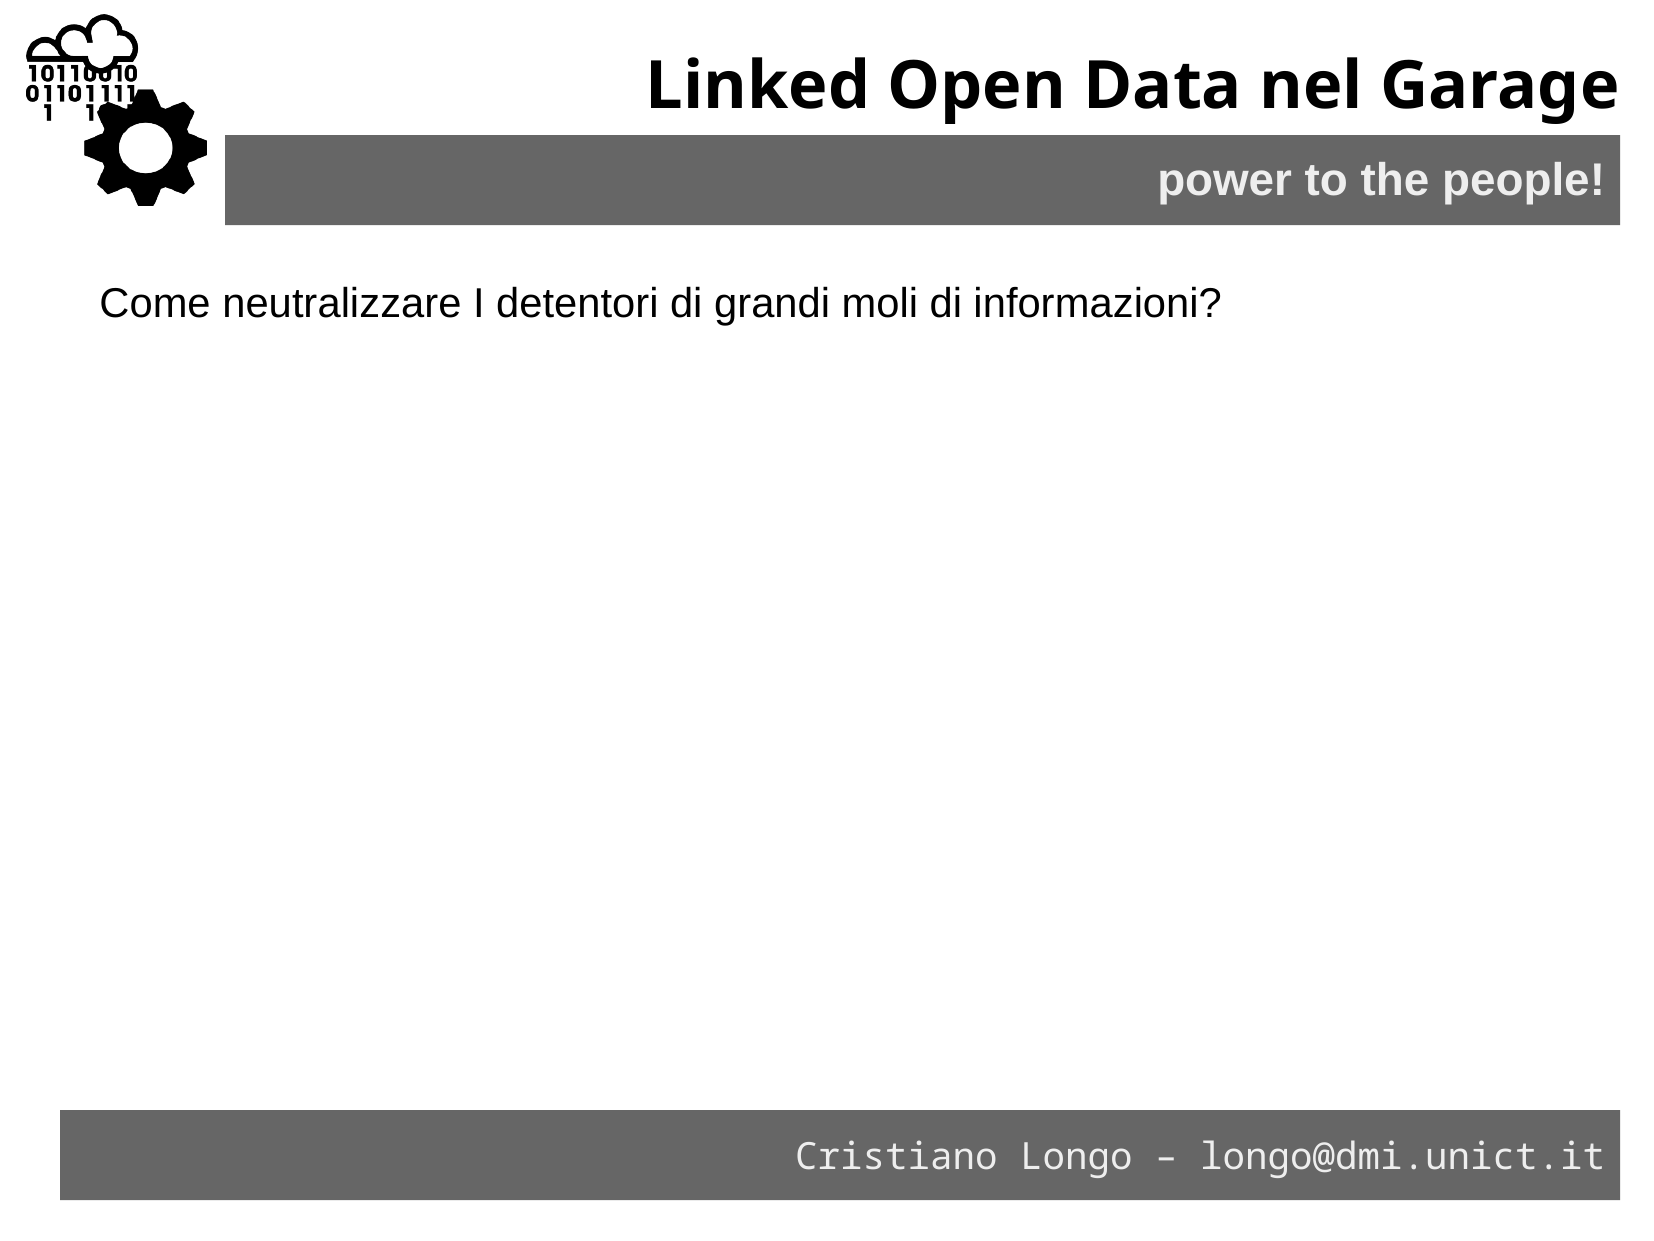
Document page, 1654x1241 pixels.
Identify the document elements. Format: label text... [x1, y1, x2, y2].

text_box Come neutralizzare I detentori di grandi moli di informazioni? [84, 272, 1570, 375]
text_box Linked Open Data nel Garage [285, 30, 1636, 123]
picture [26, 14, 207, 206]
text_box Cristiano Longo – longo@dmi.unict.it [60, 1110, 1621, 1201]
text_box power to the people! [225, 135, 1621, 226]
